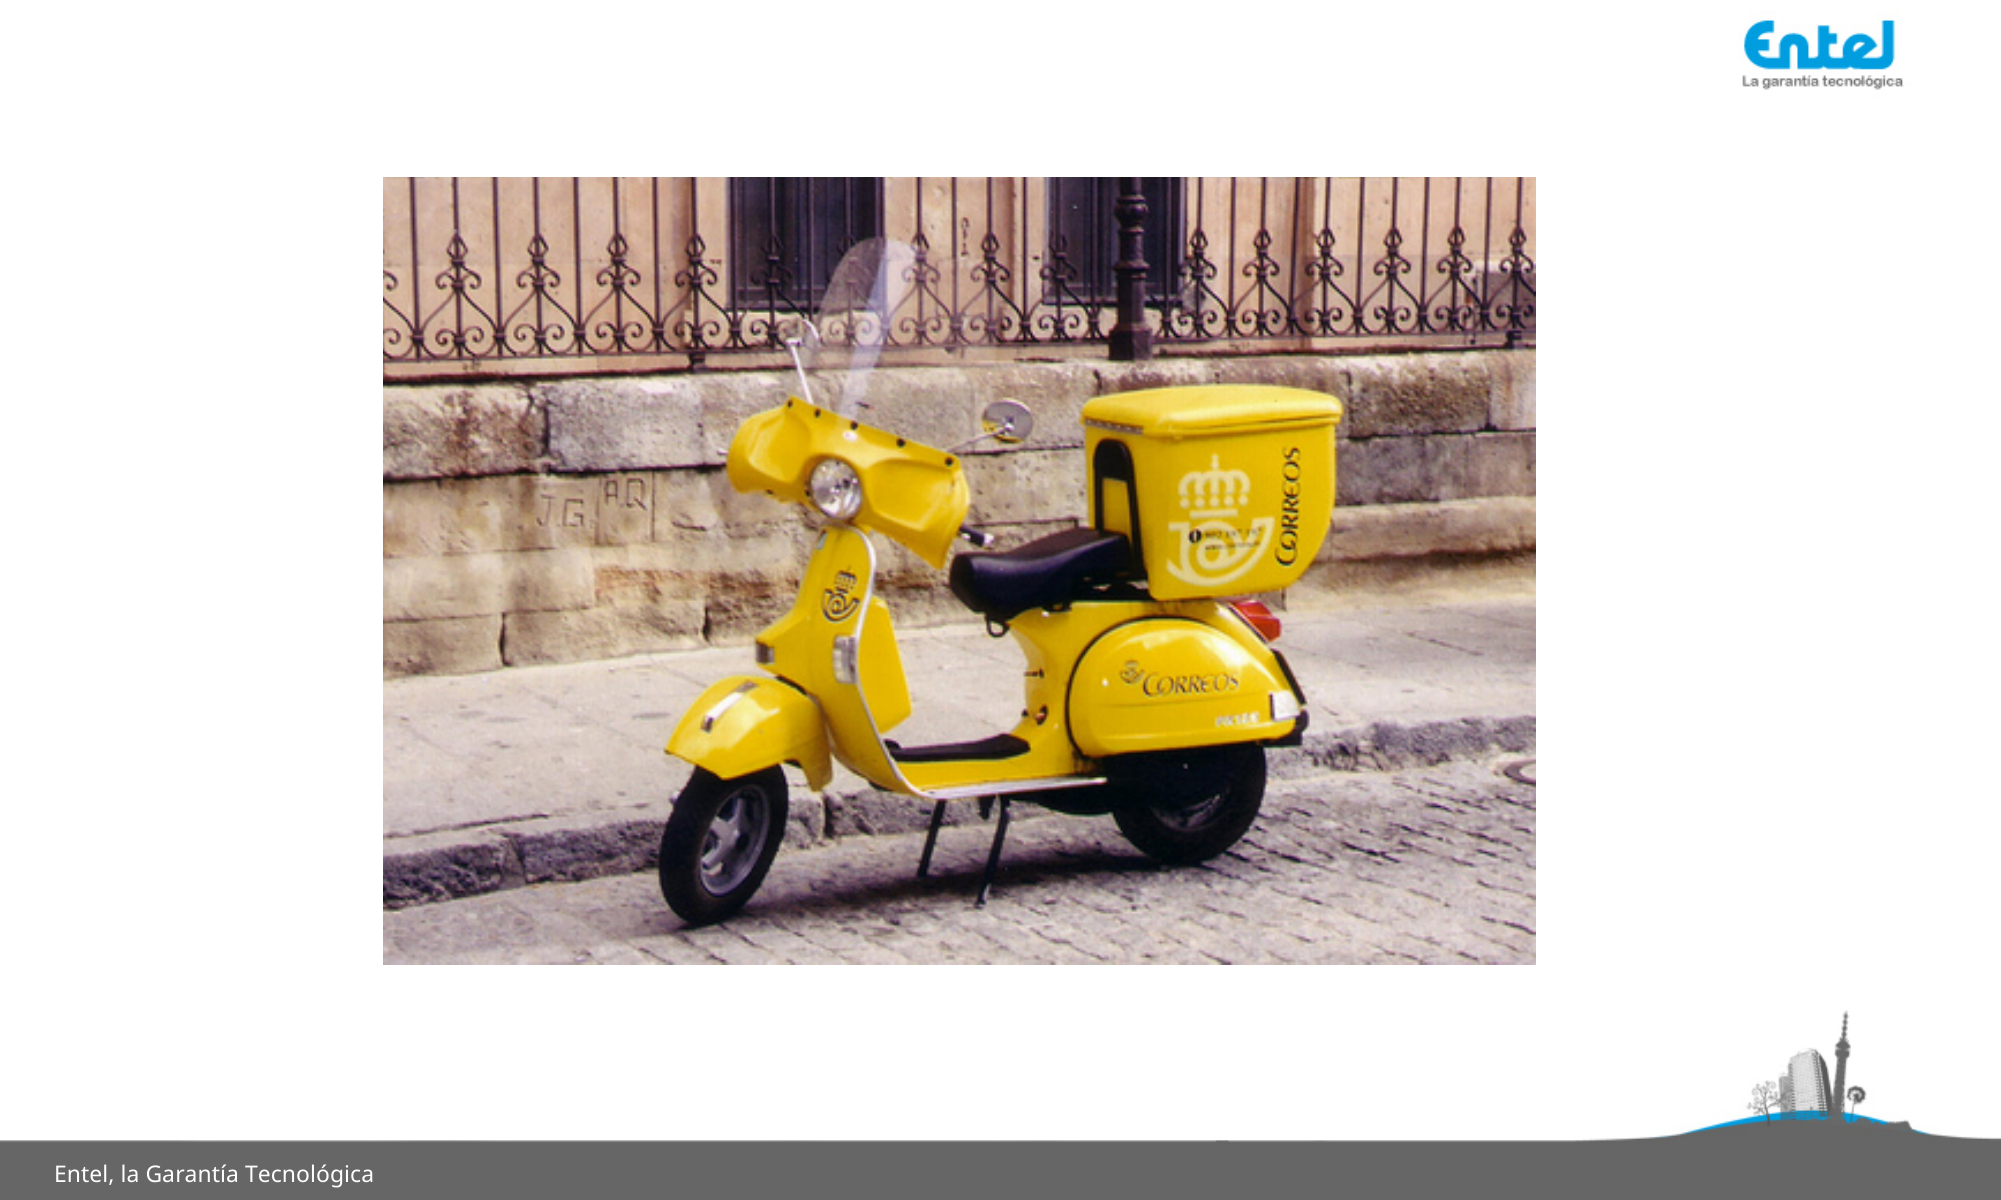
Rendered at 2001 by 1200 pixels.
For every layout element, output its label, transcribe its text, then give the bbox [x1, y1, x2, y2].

picture [0, 0, 2001, 1200]
text_box Entel, la Garantía Tecnológica [39, 1137, 966, 1198]
